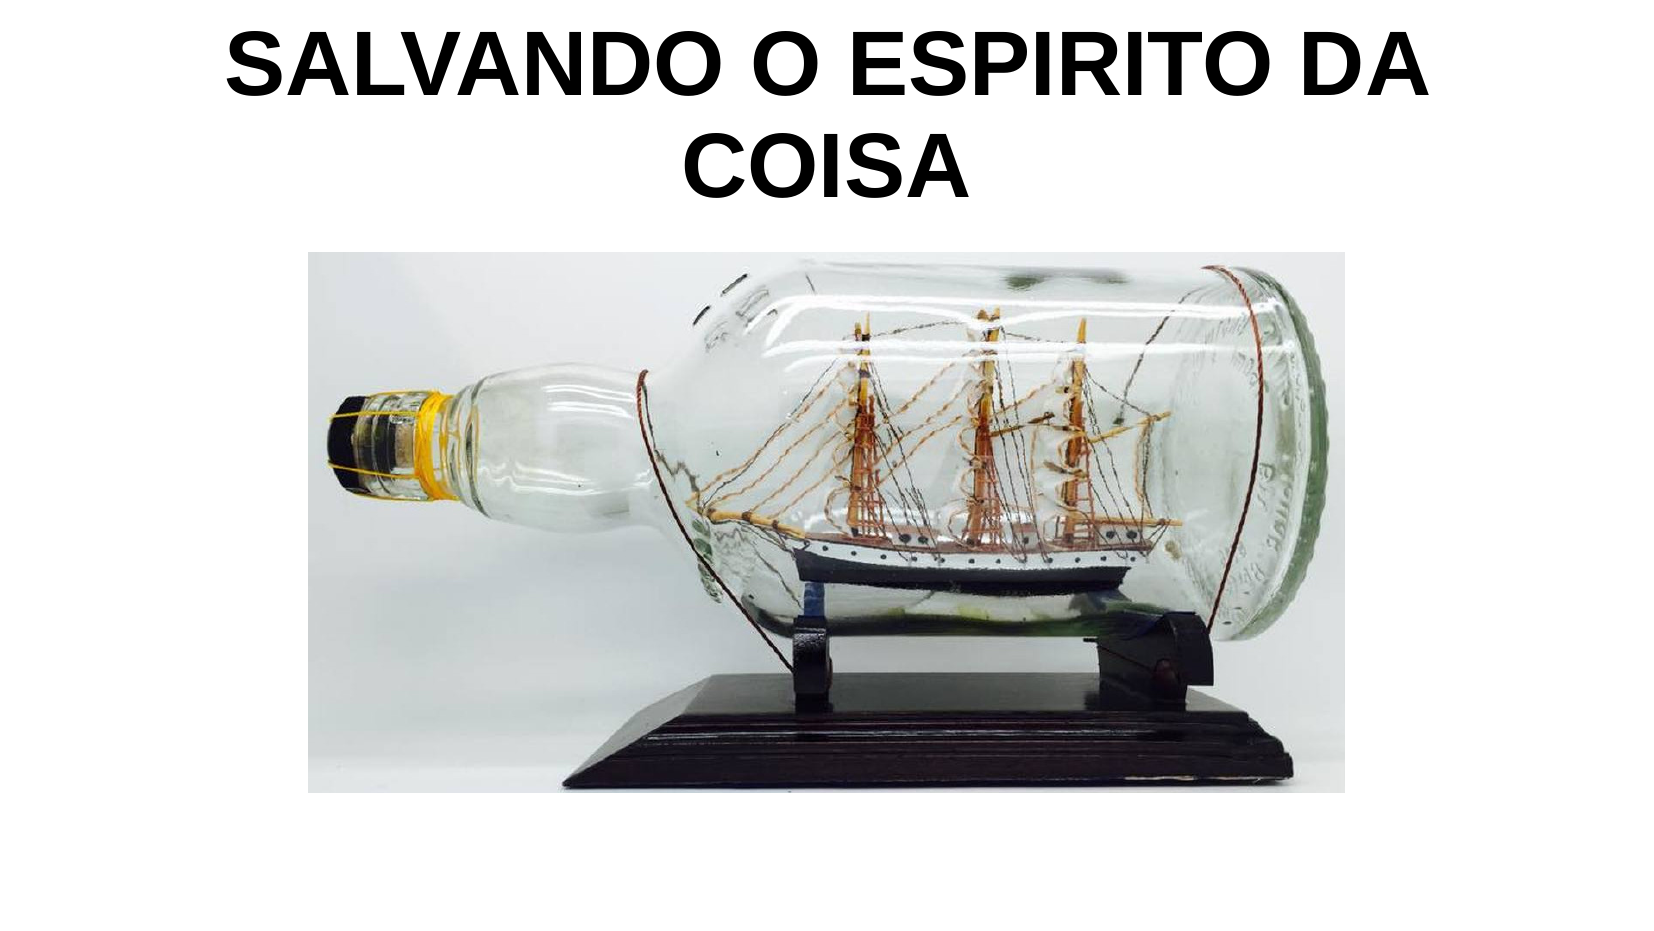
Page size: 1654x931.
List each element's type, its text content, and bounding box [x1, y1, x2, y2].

picture [308, 252, 1345, 793]
title SALVANDO O ESPIRITO DA COISA [82, 12, 1571, 218]
